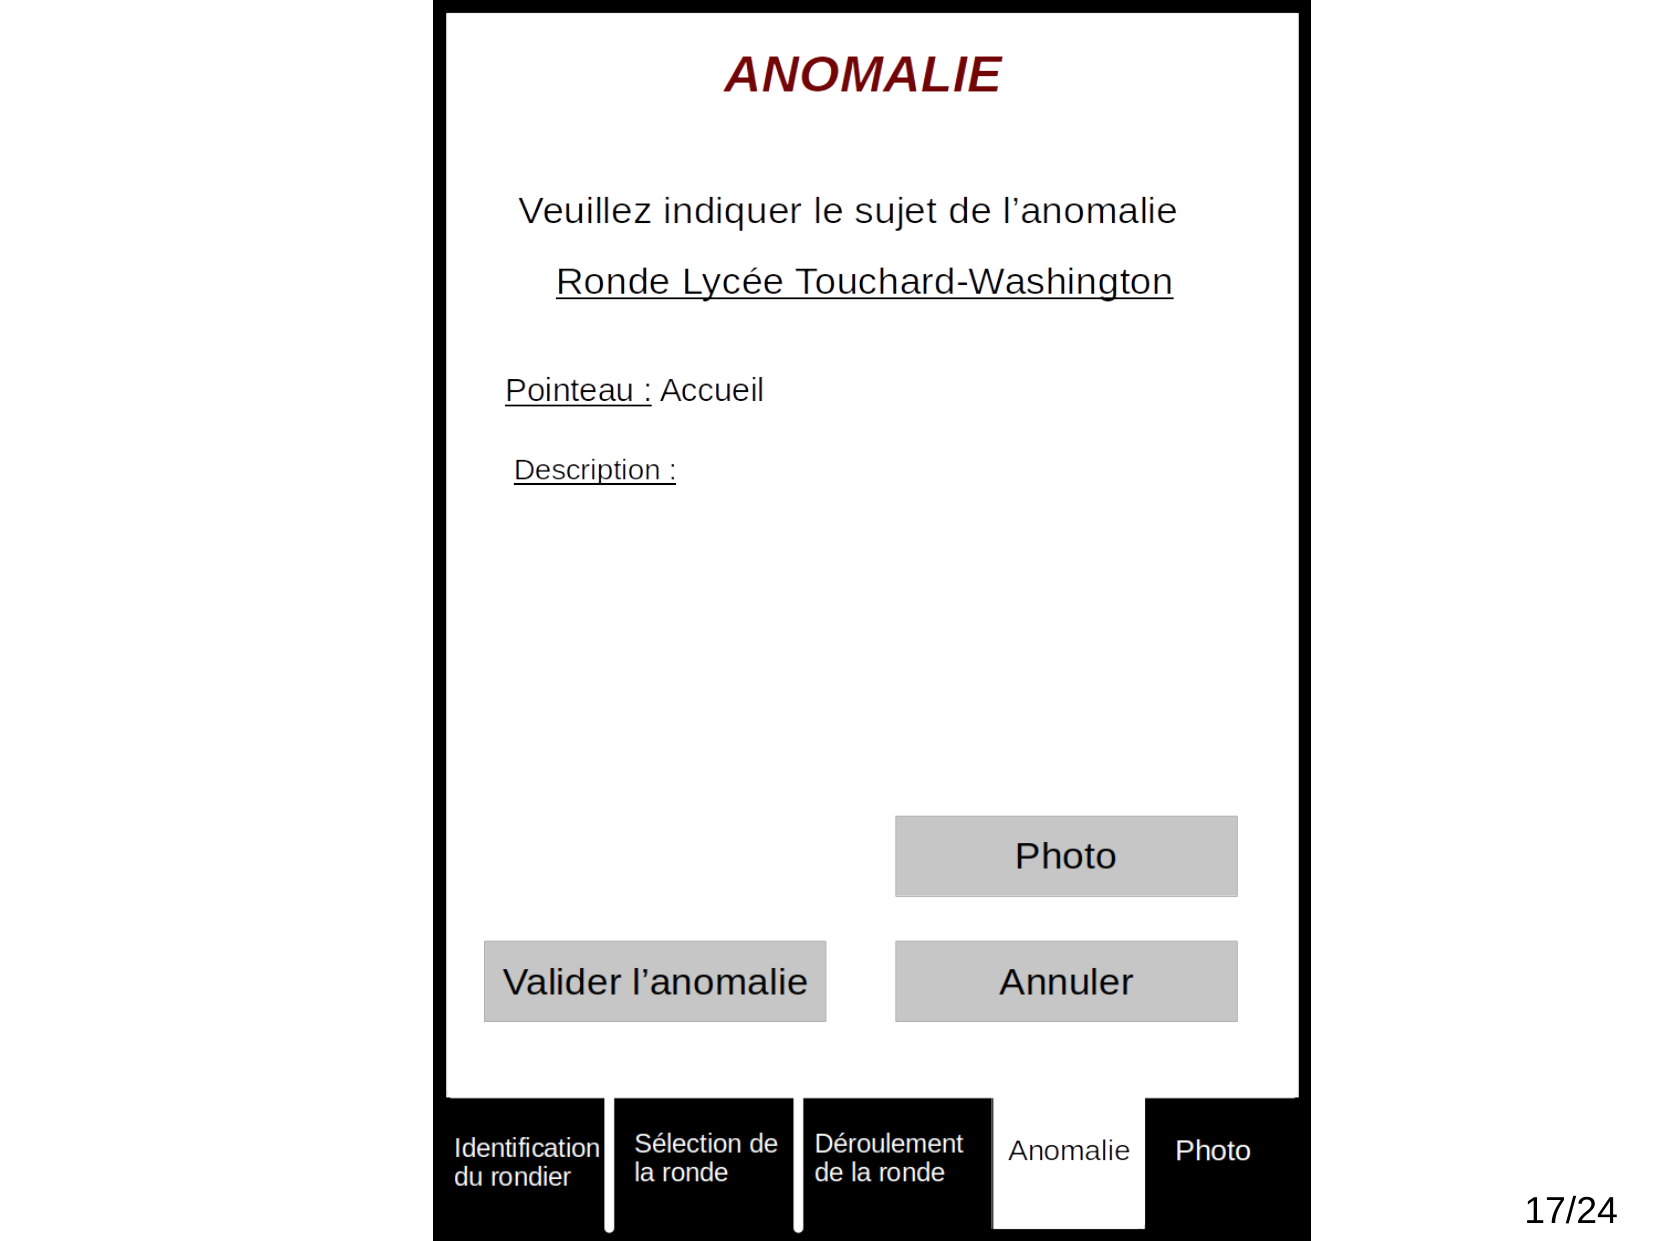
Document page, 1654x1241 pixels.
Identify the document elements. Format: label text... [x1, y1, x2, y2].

text_box <numéro>/24 [1509, 1182, 1654, 1241]
picture [433, 0, 1311, 1241]
